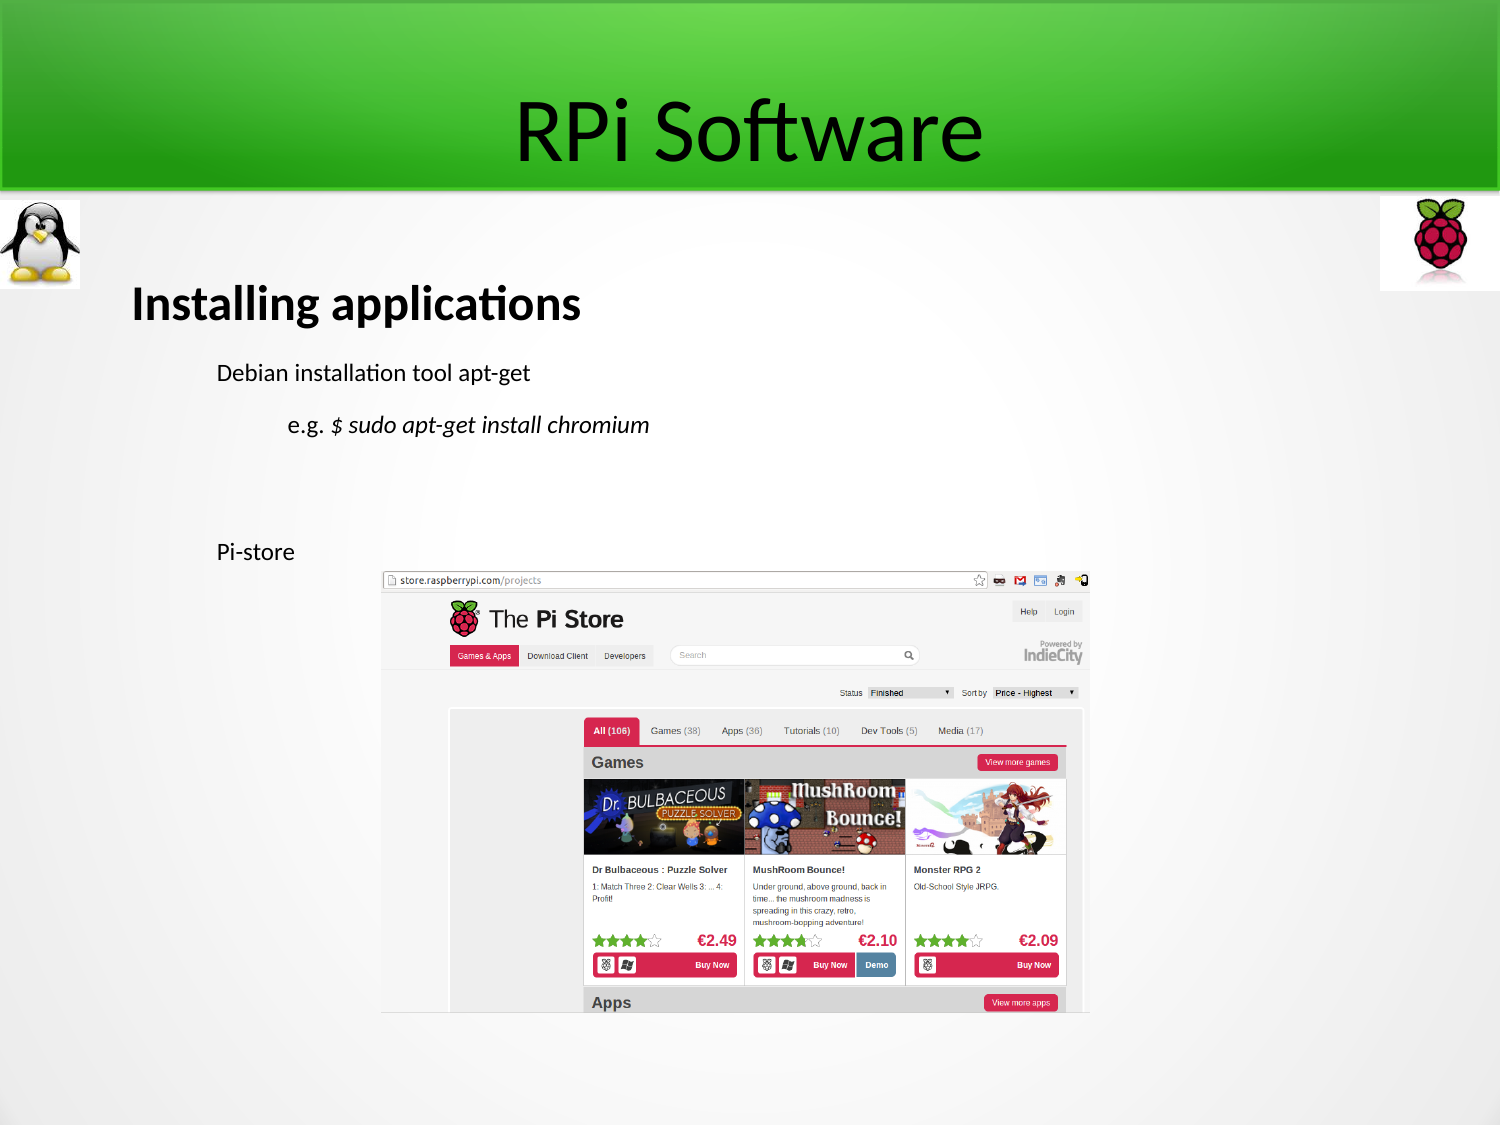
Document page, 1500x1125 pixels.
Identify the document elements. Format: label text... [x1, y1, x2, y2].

title RPi Software [75, 45, 1425, 233]
picture [381, 571, 1090, 1013]
list Installing applications Debian installation tool apt-get e.g. $ sudo apt-get install chromium Pi-store [60, 262, 1411, 1100]
picture [1380, 196, 1500, 291]
picture [0, 200, 80, 289]
